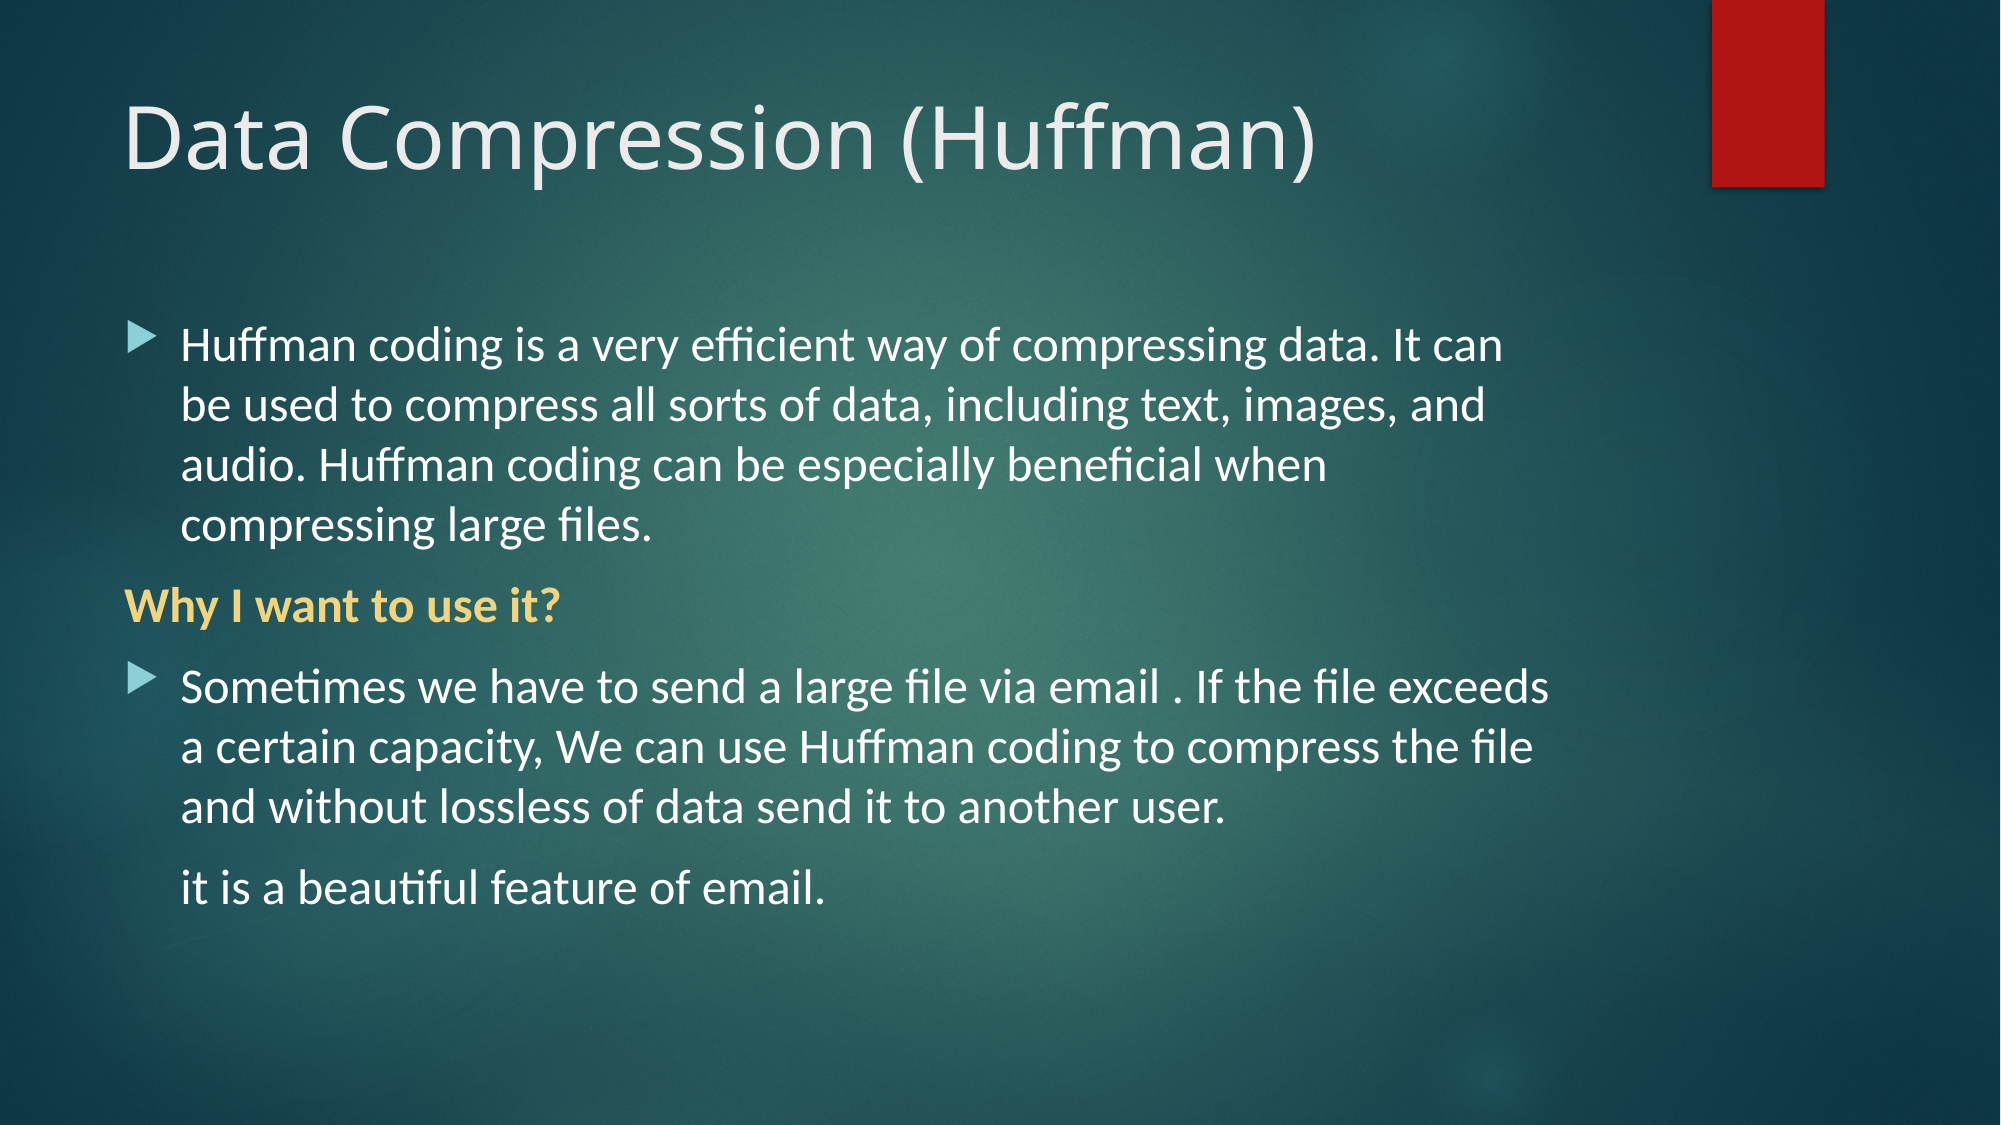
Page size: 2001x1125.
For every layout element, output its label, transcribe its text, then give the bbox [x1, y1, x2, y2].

title Data Compression (Huffman) [106, 74, 1649, 304]
picture [0, 0, 2001, 1125]
list Huffman coding is a very efficient way of compressing data. It can be used to compress all sorts of data, including text, images, and audio. Huffman coding can be especially beneficial when compressing large files. Why I want to use it? Sometimes we have to send a large file via email . If the file exceeds a certain capacity, We can use Huffman coding to compress the file and without lossless of data send it to another user. it is a beautiful feature of email. [109, 304, 1577, 993]
